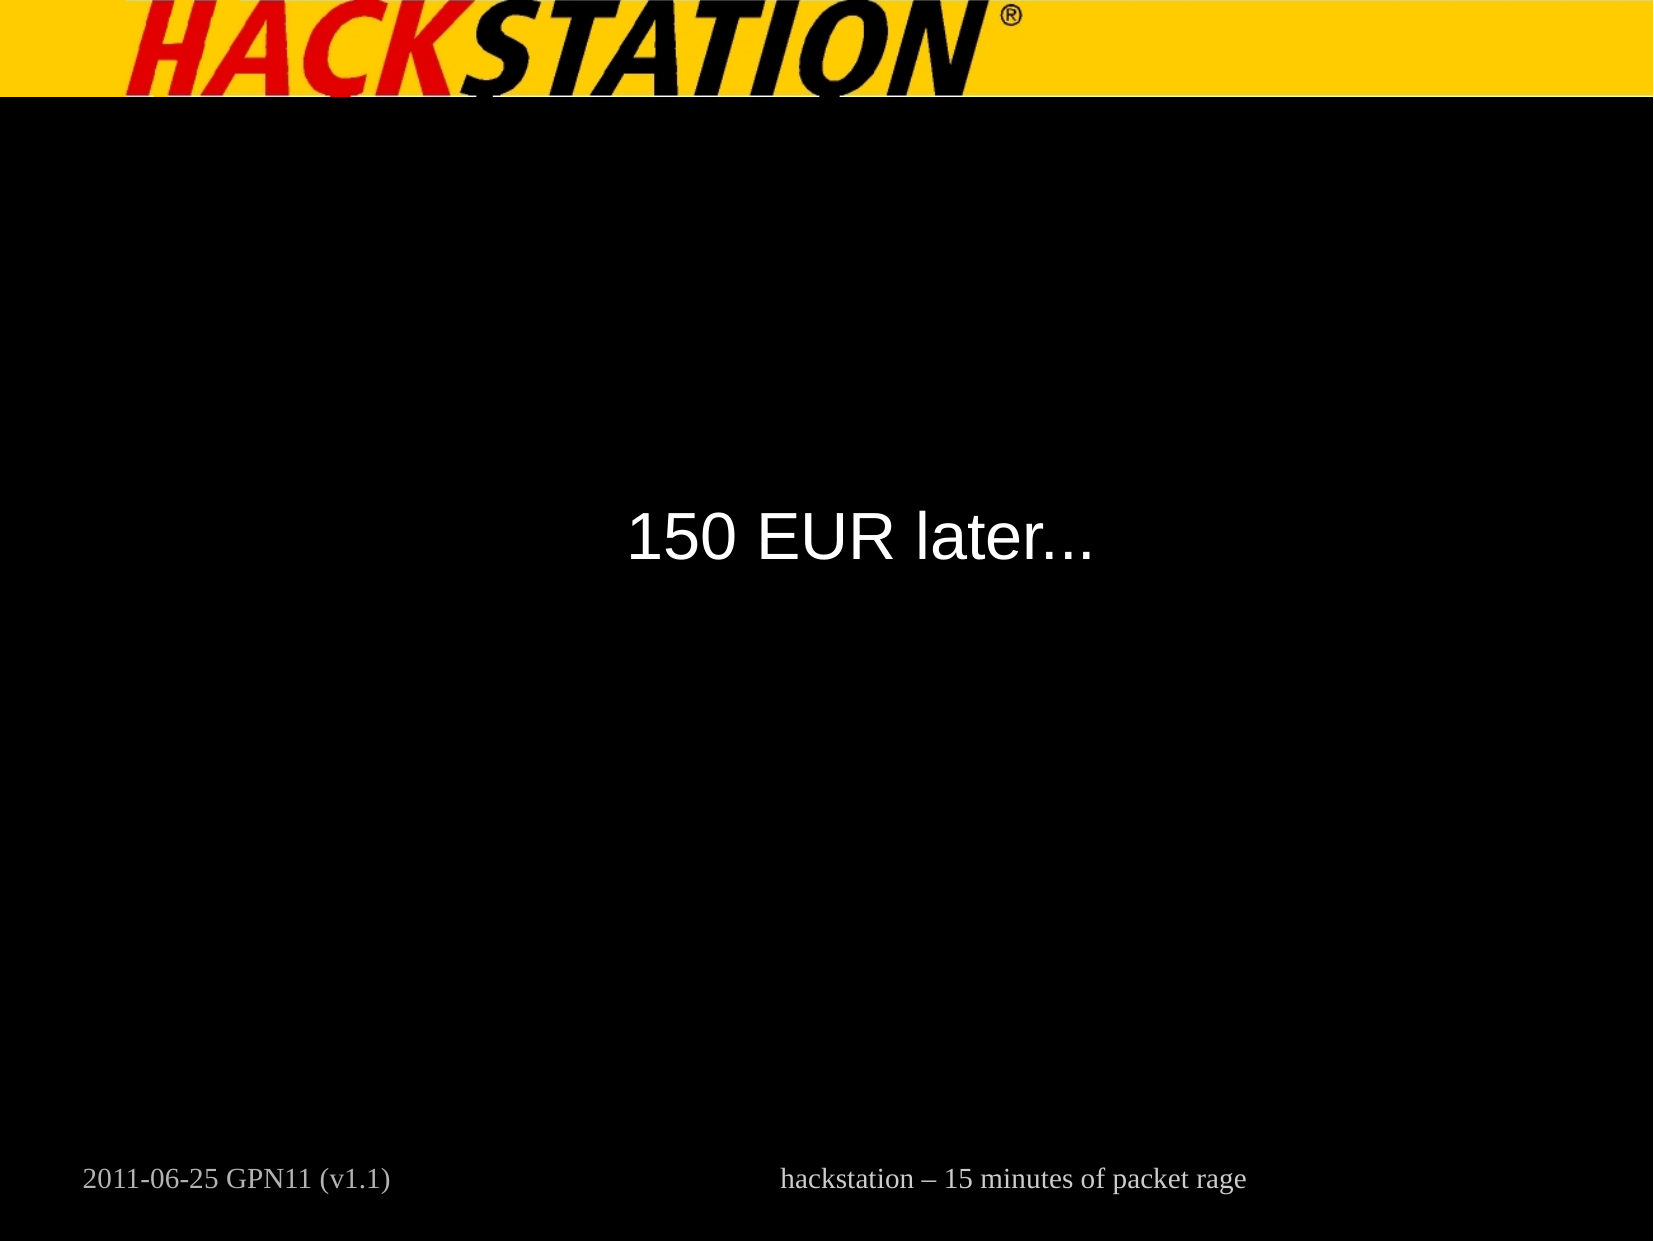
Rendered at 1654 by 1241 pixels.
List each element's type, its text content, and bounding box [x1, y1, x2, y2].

picture [0, 0, 1653, 97]
list 150 EUR later... [82, 290, 1571, 1109]
